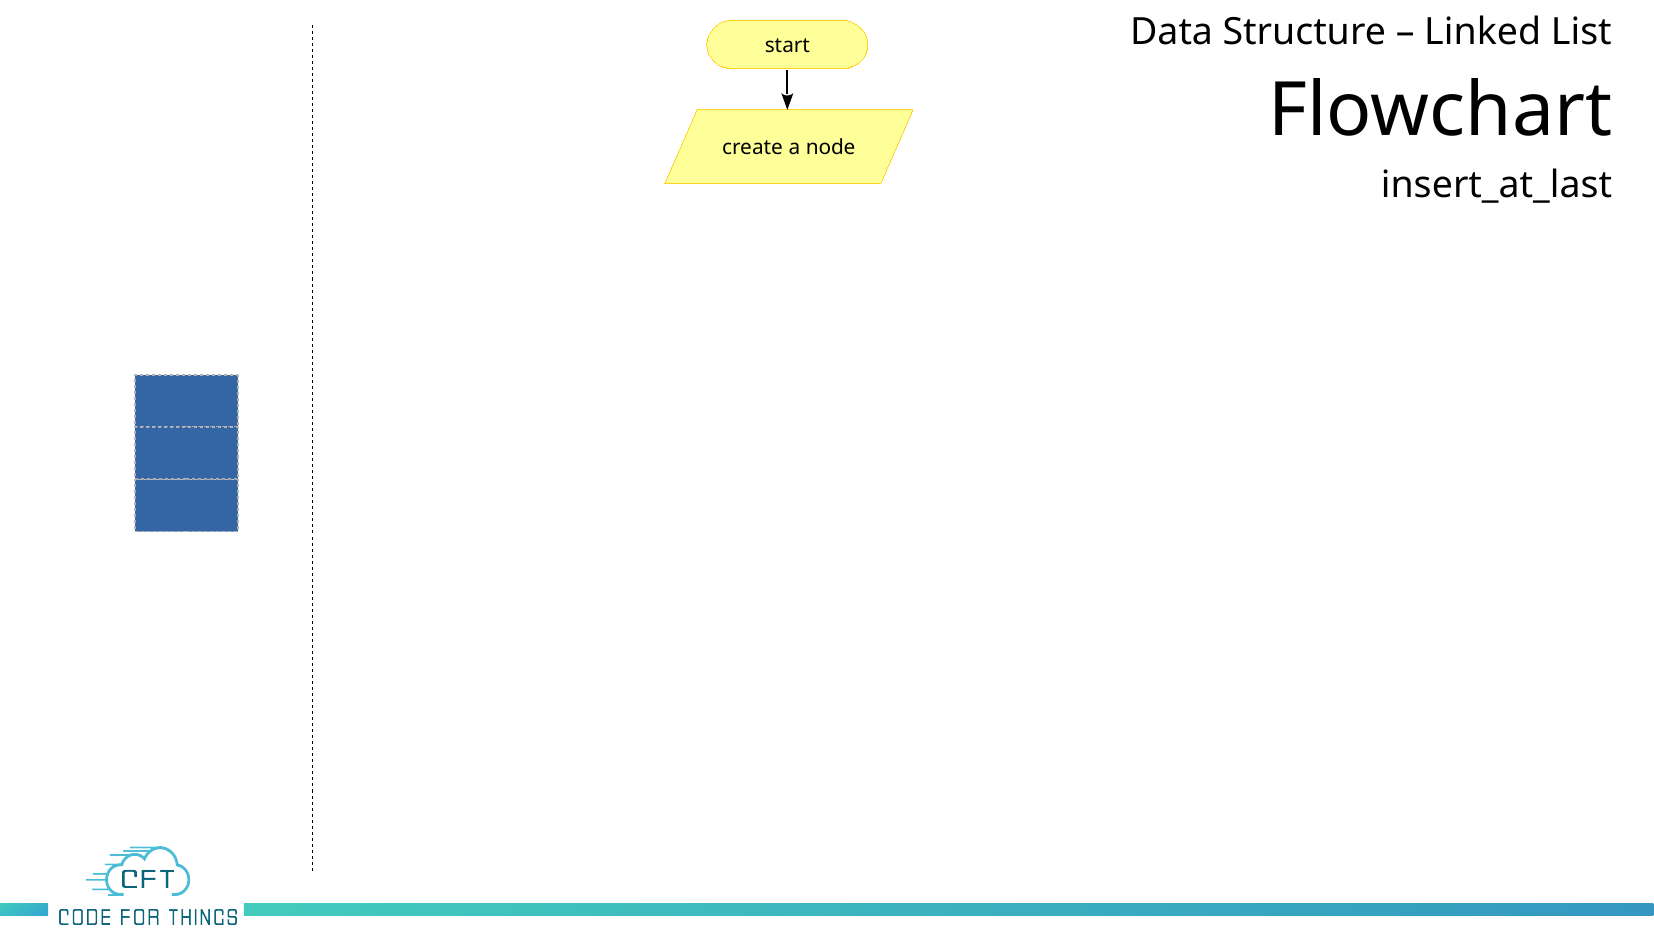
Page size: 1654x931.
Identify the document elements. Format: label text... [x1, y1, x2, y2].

text_box start [706, 20, 868, 69]
text_box create a node [664, 109, 913, 184]
picture [59, 846, 237, 925]
title Data Structure – Linked List Flowchart insert_at_last [1093, 0, 1613, 216]
text_box [135, 375, 238, 532]
